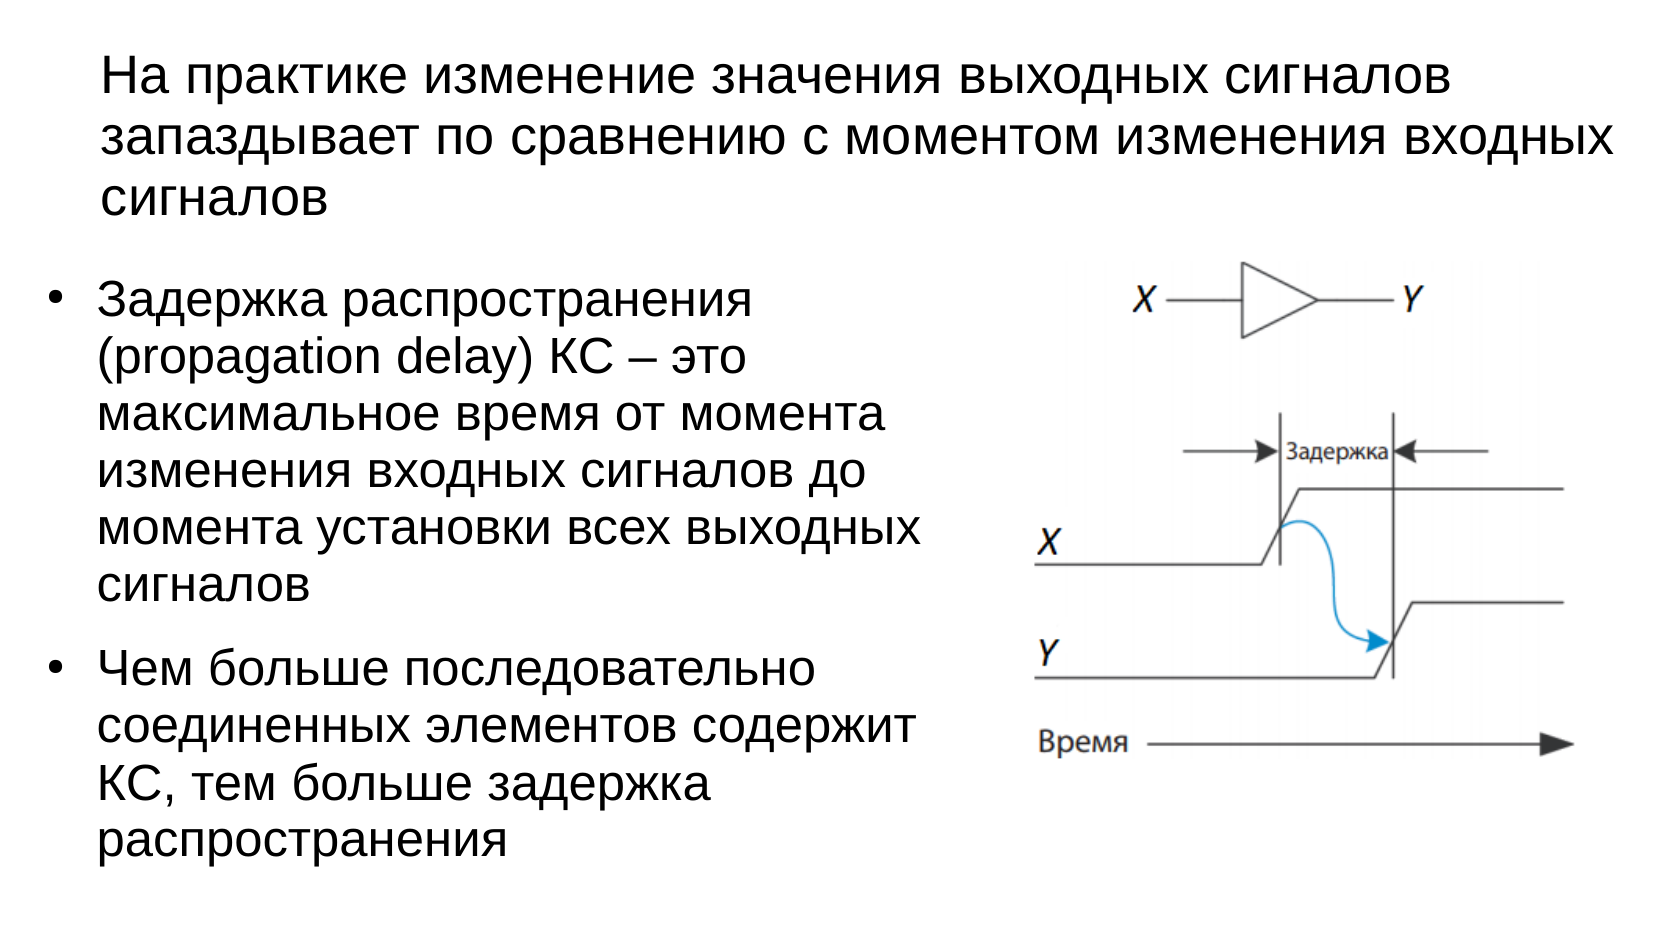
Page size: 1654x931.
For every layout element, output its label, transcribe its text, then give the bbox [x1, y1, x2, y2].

list На практике изменение значения выходных сигналов запаздывает по сравнению с моментом изменения входных сигналов [30, 45, 1621, 331]
list Задержка распространения (propagation delay) КС – это максимальное время от момента изменения входных сигналов до момента установки всех выходных сигналов Чем больше последовательно соединенных элементов содержит КС, тем больше задержка распространения [30, 270, 1006, 870]
picture [1005, 234, 1601, 793]
